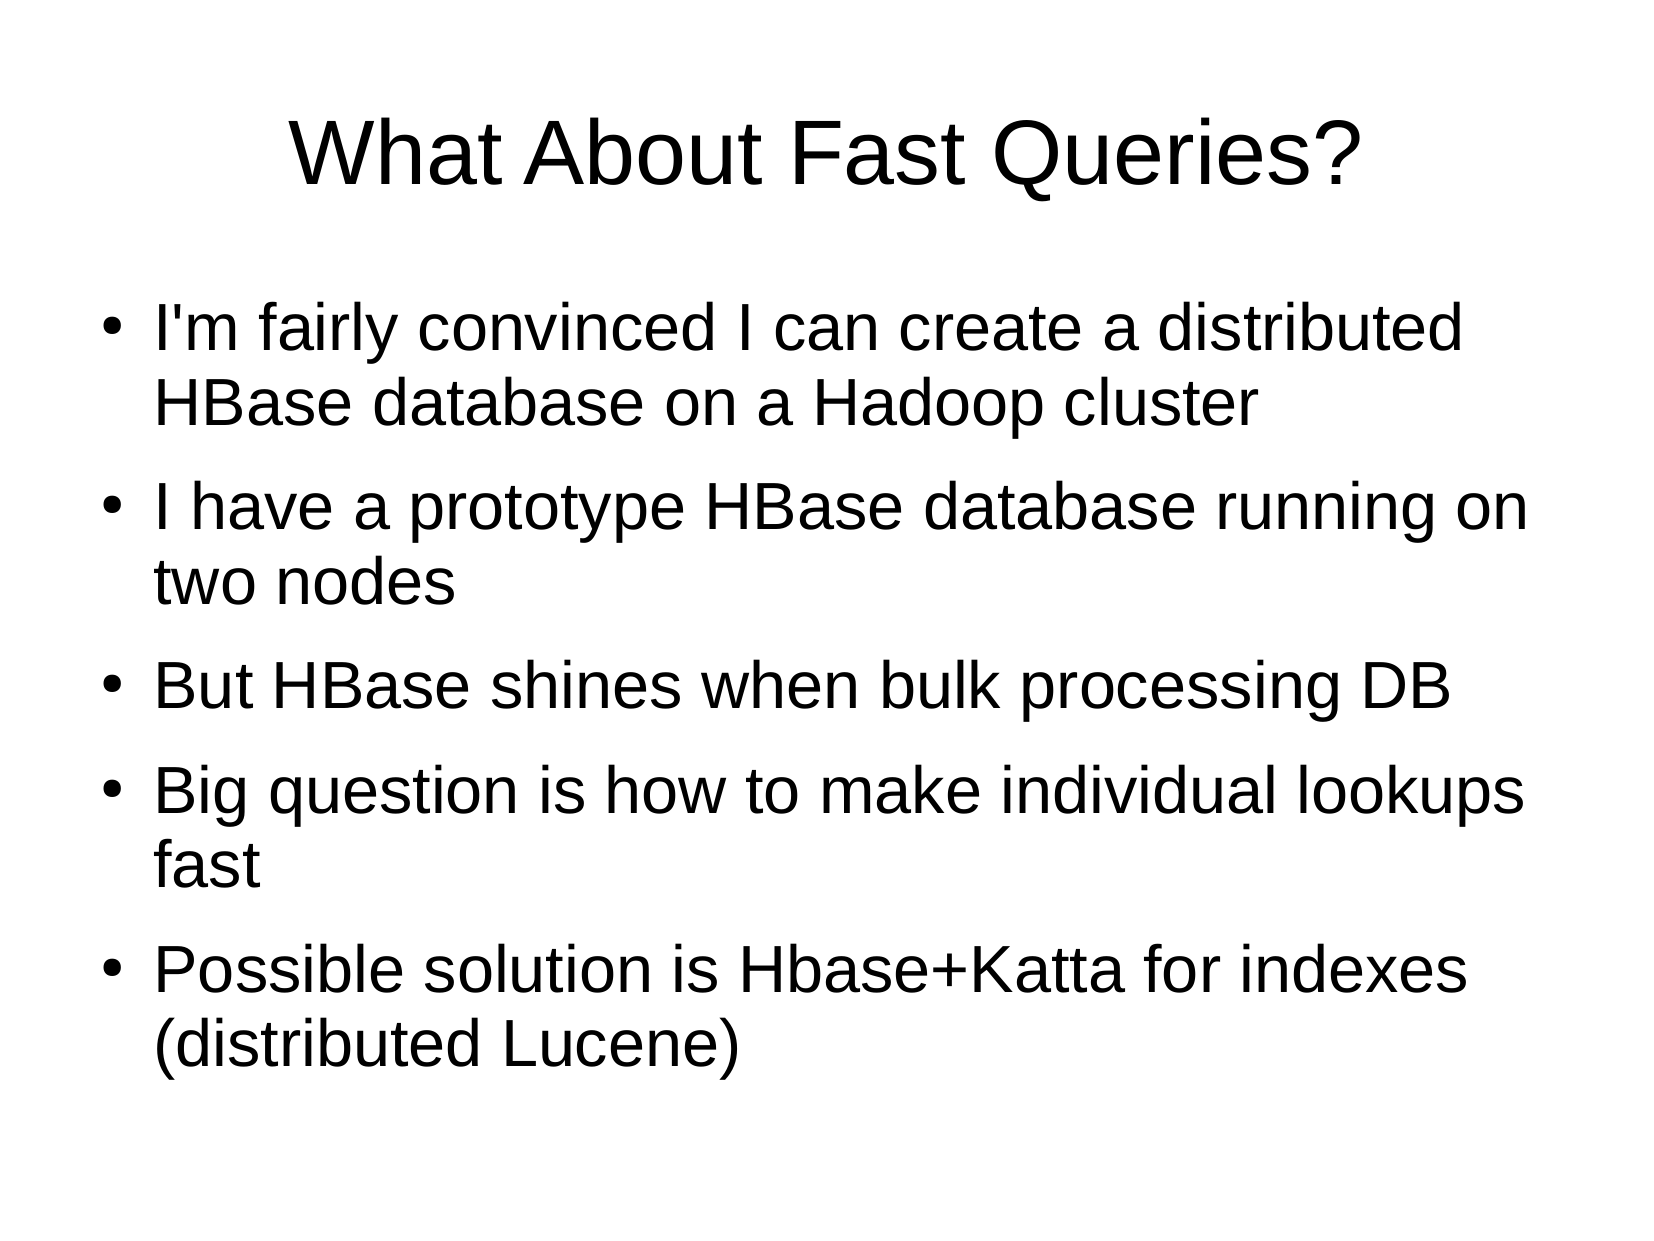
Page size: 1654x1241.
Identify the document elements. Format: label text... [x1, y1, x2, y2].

list I'm fairly convinced I can create a distributed HBase database on a Hadoop cluster I have a prototype HBase database running on two nodes But HBase shines when bulk processing DB Big question is how to make individual lookups fast Possible solution is Hbase+Katta for indexes (distributed Lucene) [82, 290, 1571, 1109]
title What About Fast Queries? [82, 49, 1571, 257]
